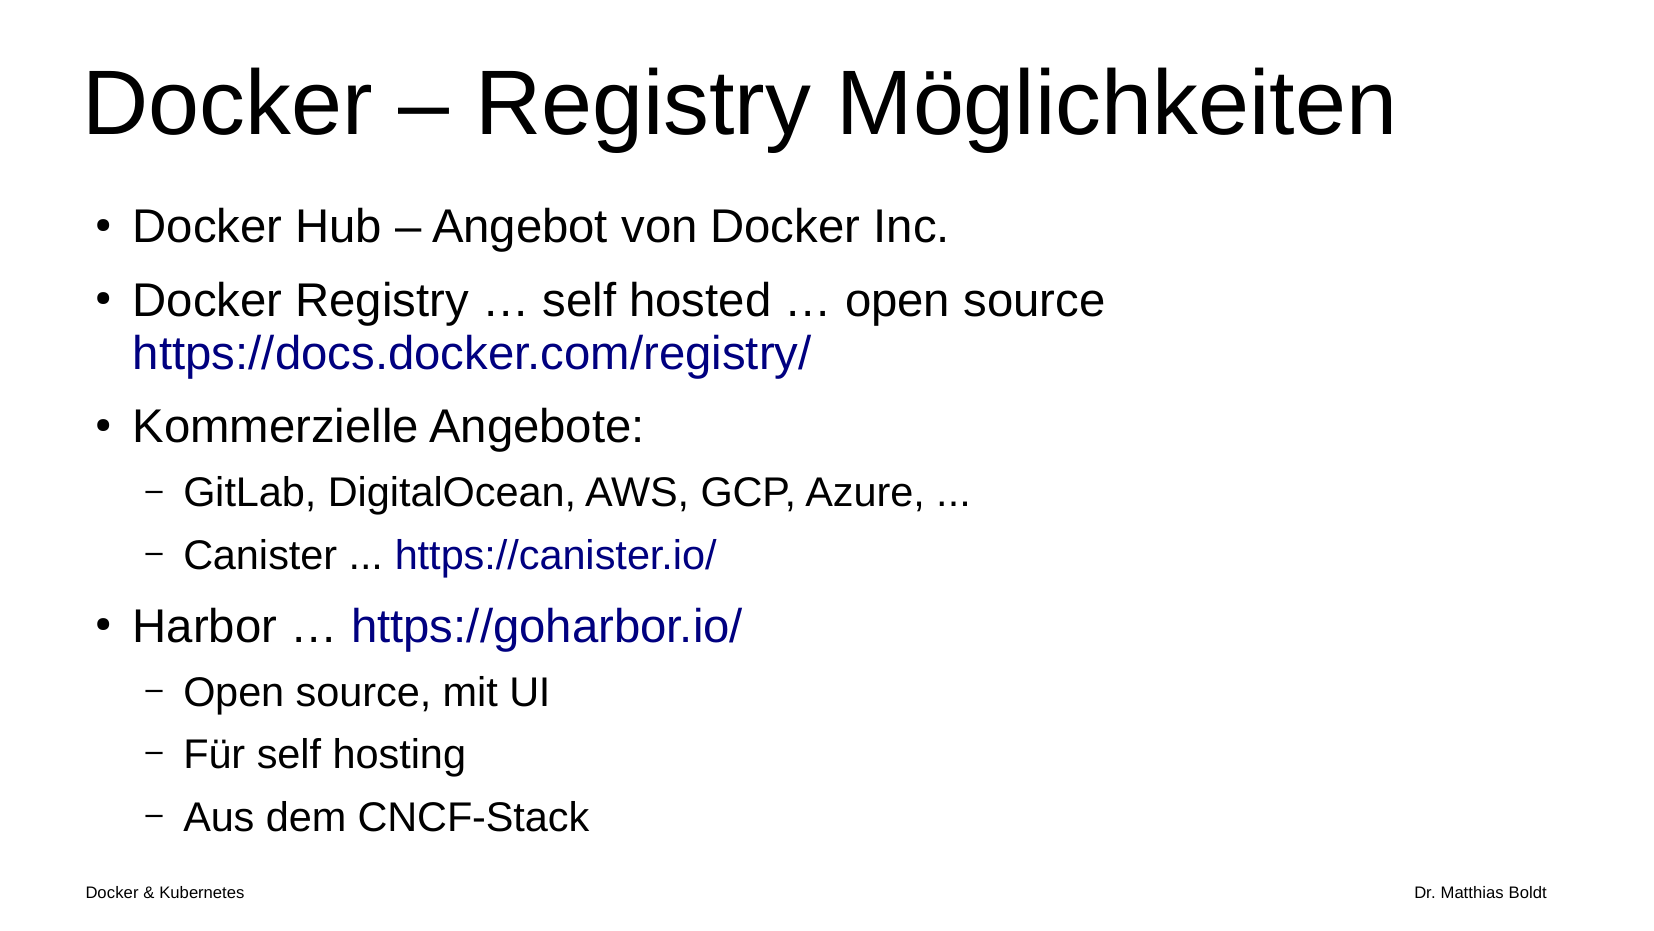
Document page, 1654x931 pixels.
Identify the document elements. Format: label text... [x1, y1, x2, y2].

text_box Docker & Kubernetes Dr. Matthias Boldt [70, 875, 1563, 910]
title Docker – Registry Möglichkeiten [82, 25, 1571, 181]
list Docker Hub – Angebot von Docker Inc. Docker Registry … self hosted … open source https://docs.docker.com/registry/ Kommerzielle Angebote: GitLab, DigitalOcean, AWS, GCP, Azure, ... Canister ... https://canister.io/ Harbor … https://goharbor.io/ Open source, mit UI Für self hosting Aus dem CNCF-Stack [82, 199, 1571, 845]
